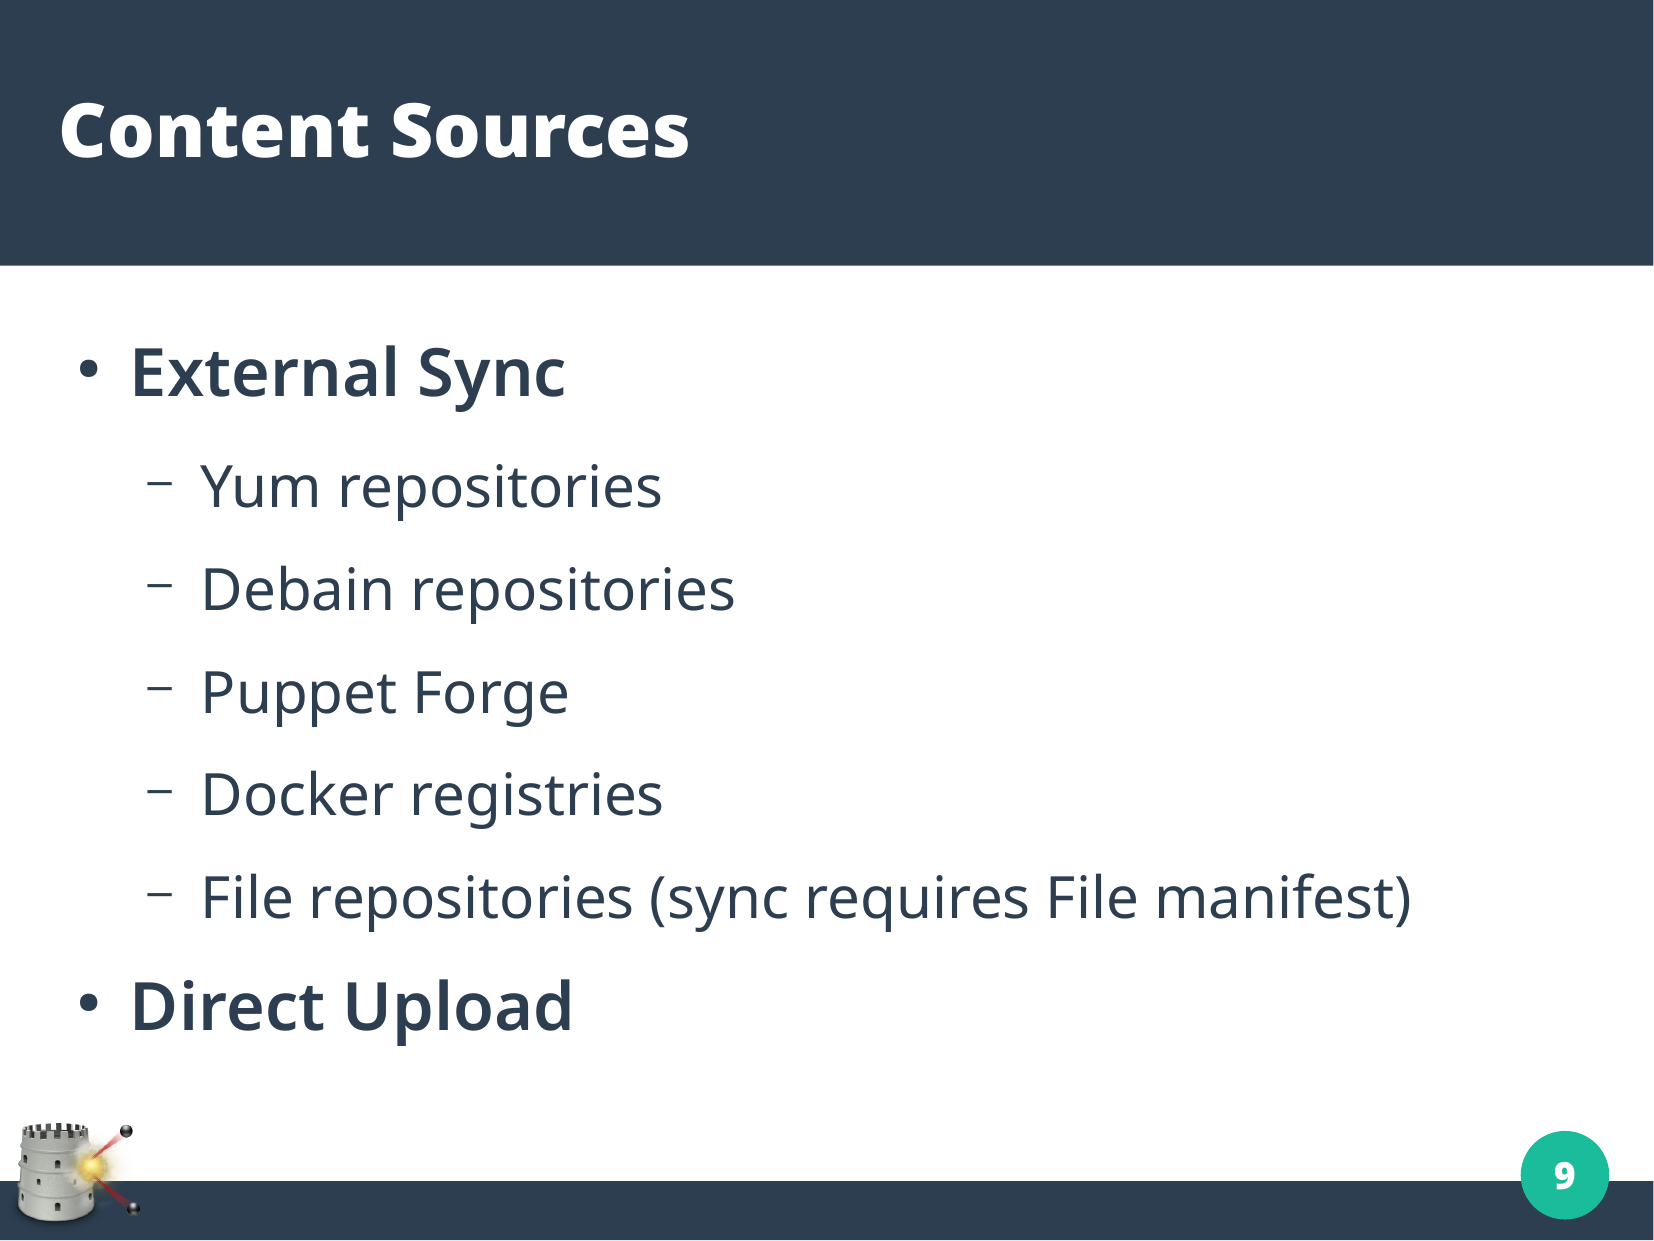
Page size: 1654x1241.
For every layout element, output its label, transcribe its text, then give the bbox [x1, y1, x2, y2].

picture [5, 1104, 148, 1241]
list External Sync Yum repositories Debain repositories Puppet Forge Docker registries File repositories (sync requires File manifest) Direct Upload [59, 324, 1595, 1152]
title Content Sources [59, 49, 1595, 207]
